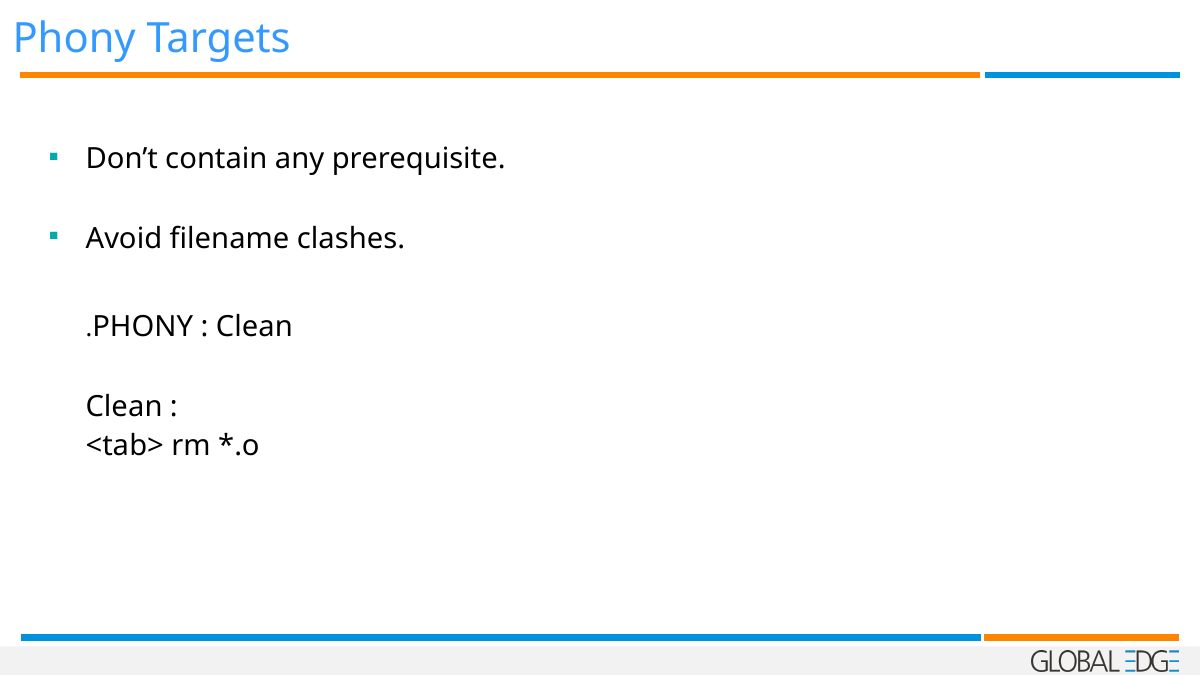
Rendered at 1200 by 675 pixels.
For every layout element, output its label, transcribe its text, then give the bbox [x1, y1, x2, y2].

text_box .PHONY : Clean Clean : <tab> rm *.o [70, 263, 1063, 446]
text_box Don’t contain any prerequisite. Avoid filename clashes. [35, 129, 1134, 282]
title Phony Targets [12, 9, 1088, 63]
picture [1031, 650, 1179, 672]
